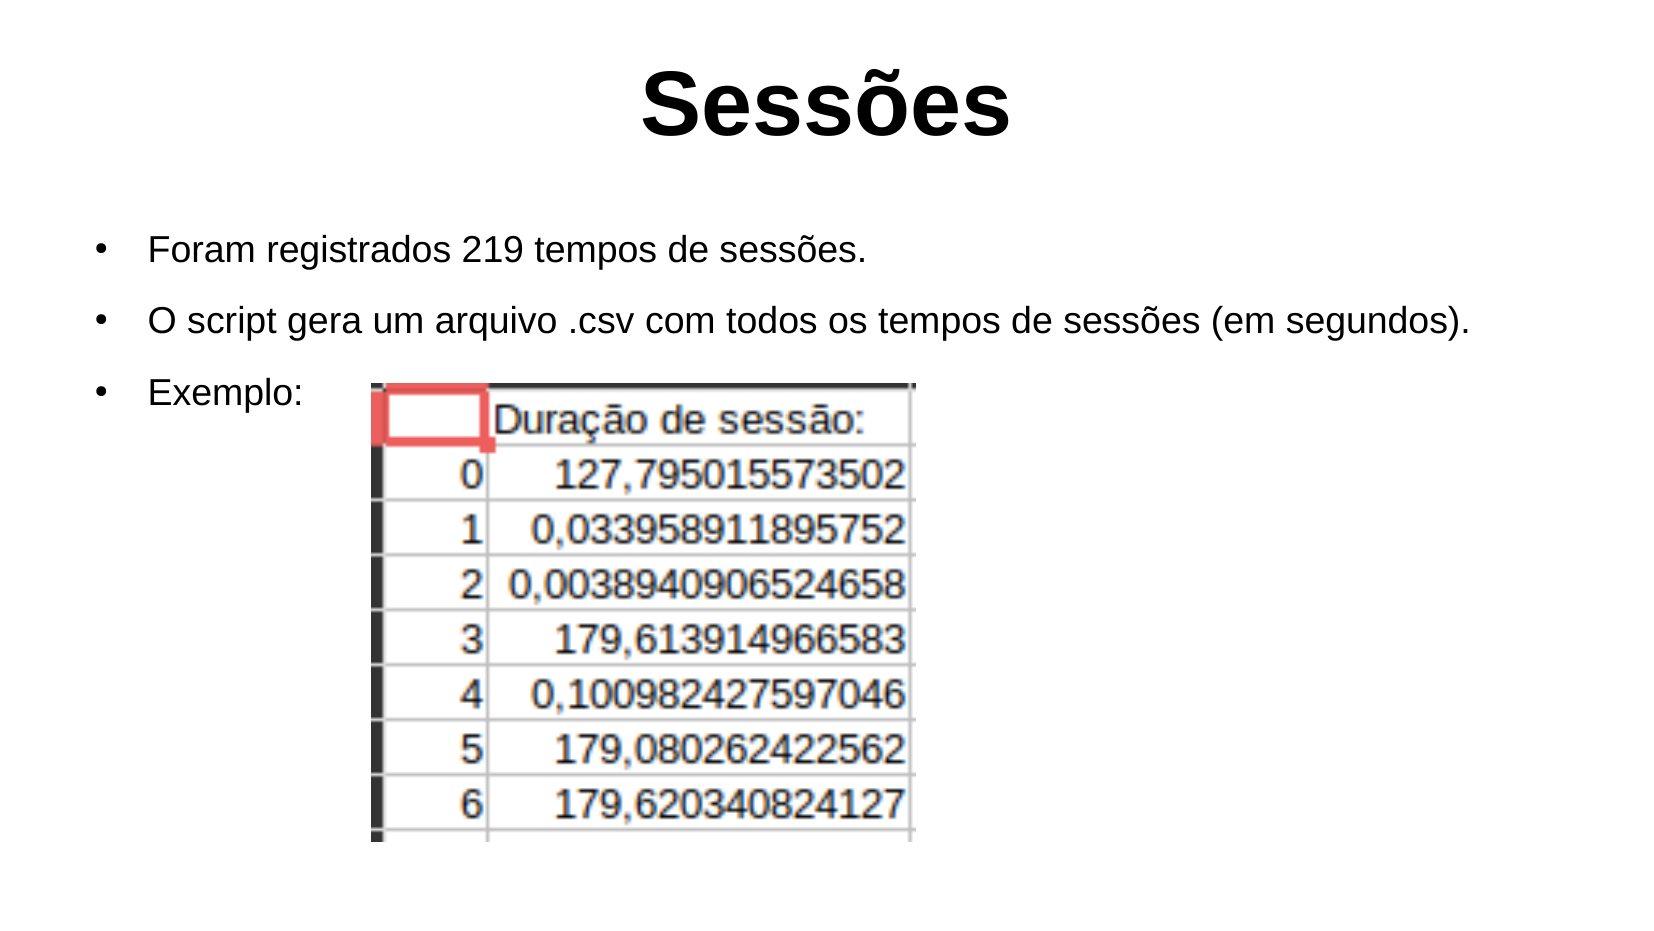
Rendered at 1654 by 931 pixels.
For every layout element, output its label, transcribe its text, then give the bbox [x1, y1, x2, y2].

list Foram registrados 219 tempos de sessões. O script gera um arquivo .csv com todos os tempos de sessões (em segundos). Exemplo: [76, 228, 1506, 414]
picture [371, 383, 916, 842]
title Sessões [0, 0, 1654, 207]
